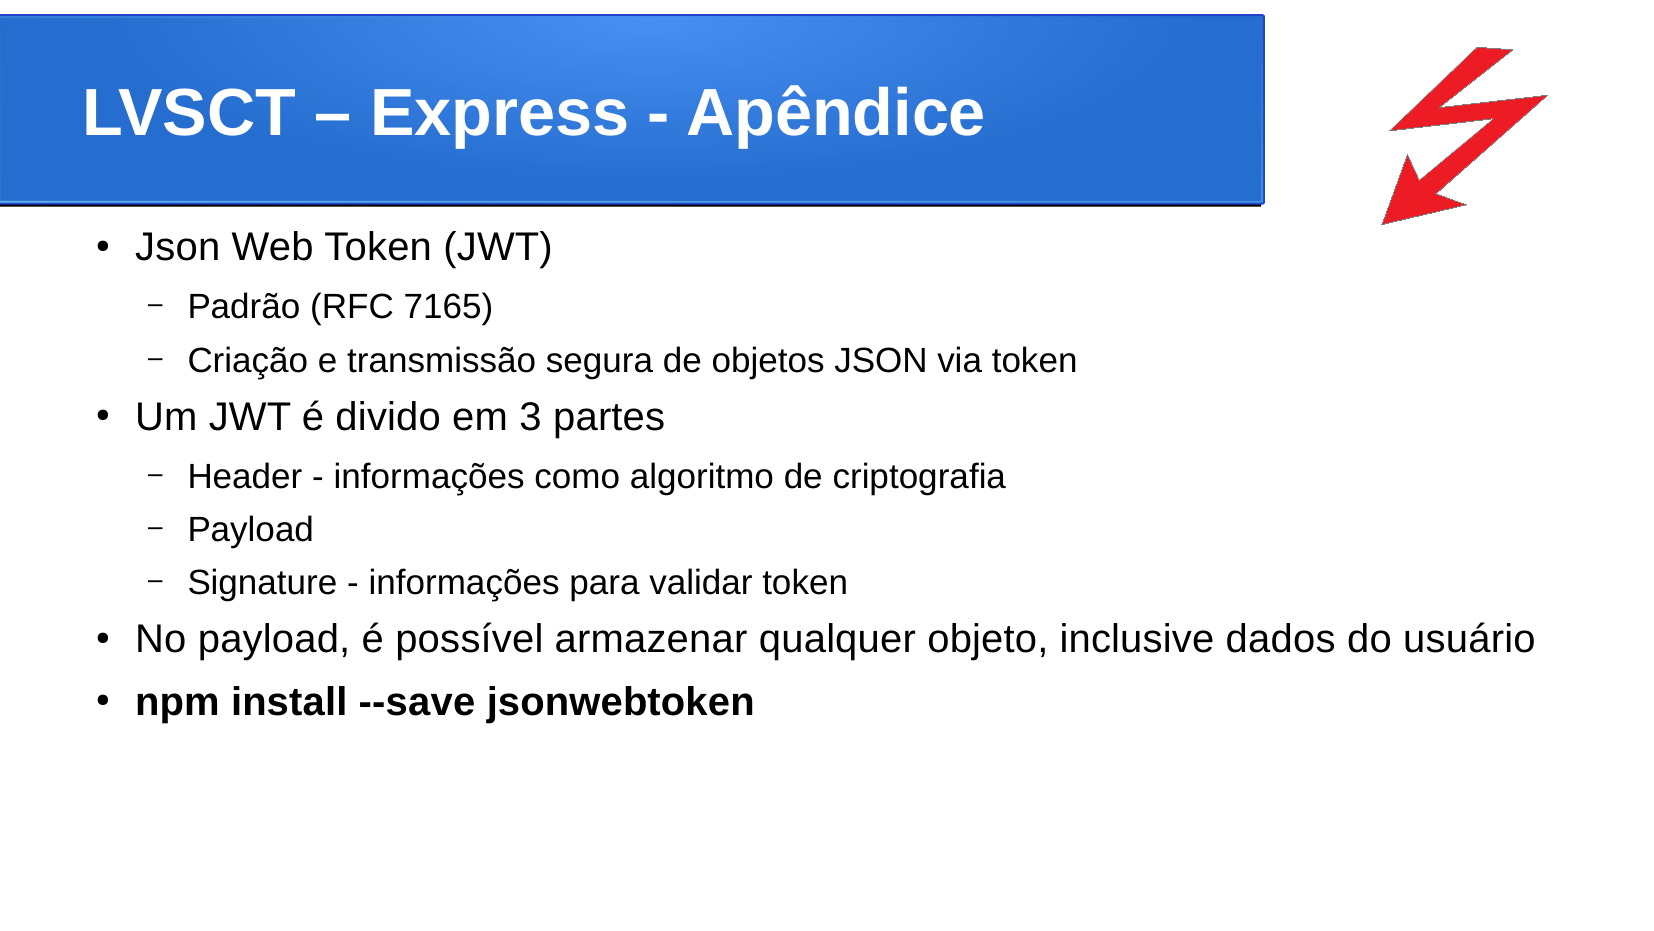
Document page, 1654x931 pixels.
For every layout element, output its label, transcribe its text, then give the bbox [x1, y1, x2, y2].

list Json Web Token (JWT) Padrão (RFC 7165) Criação e transmissão segura de objetos JSON via token Um JWT é divido em 3 partes Header - informações como algoritmo de criptografia Payload Signature - informações para validar token No payload, é possível armazenar qualquer objeto, inclusive dados do usuário npm install --save jsonwebtoken [82, 224, 1571, 764]
title LVSCT – Express - Apêndice [82, 35, 1235, 189]
text_box [1381, 47, 1548, 225]
